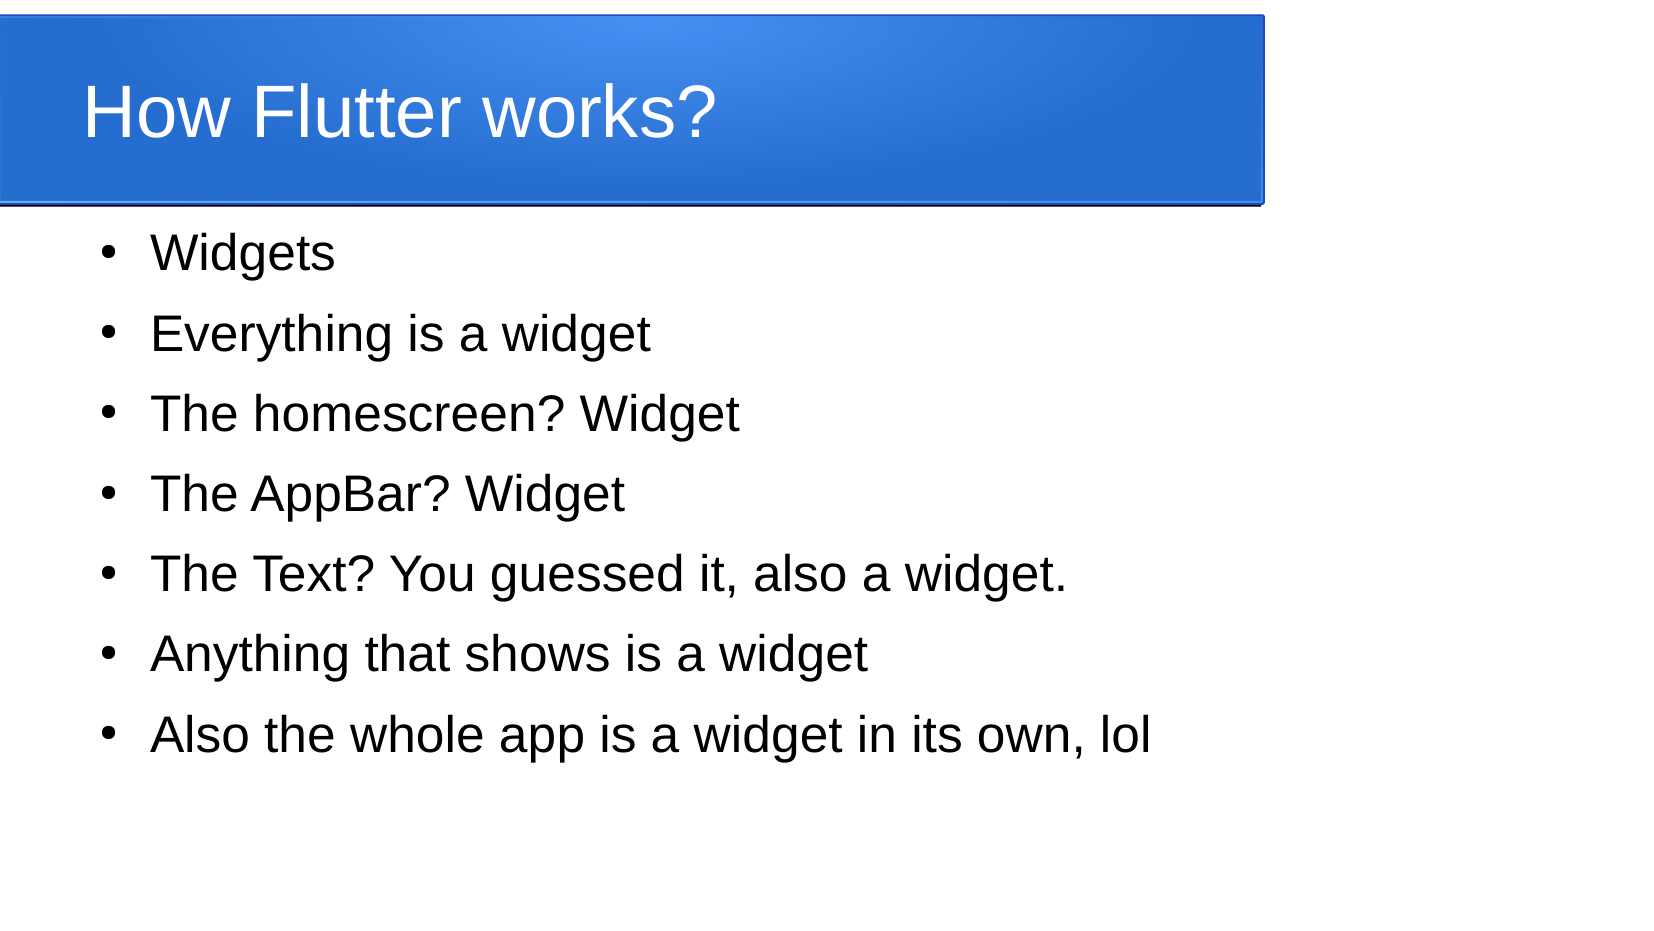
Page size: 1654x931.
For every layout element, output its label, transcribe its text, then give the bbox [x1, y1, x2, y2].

list Widgets Everything is a widget The homescreen? Widget The AppBar? Widget The Text? You guessed it, also a widget. Anything that shows is a widget Also the whole app is a widget in its own, lol [82, 224, 1571, 764]
title How Flutter works? [82, 35, 1235, 189]
